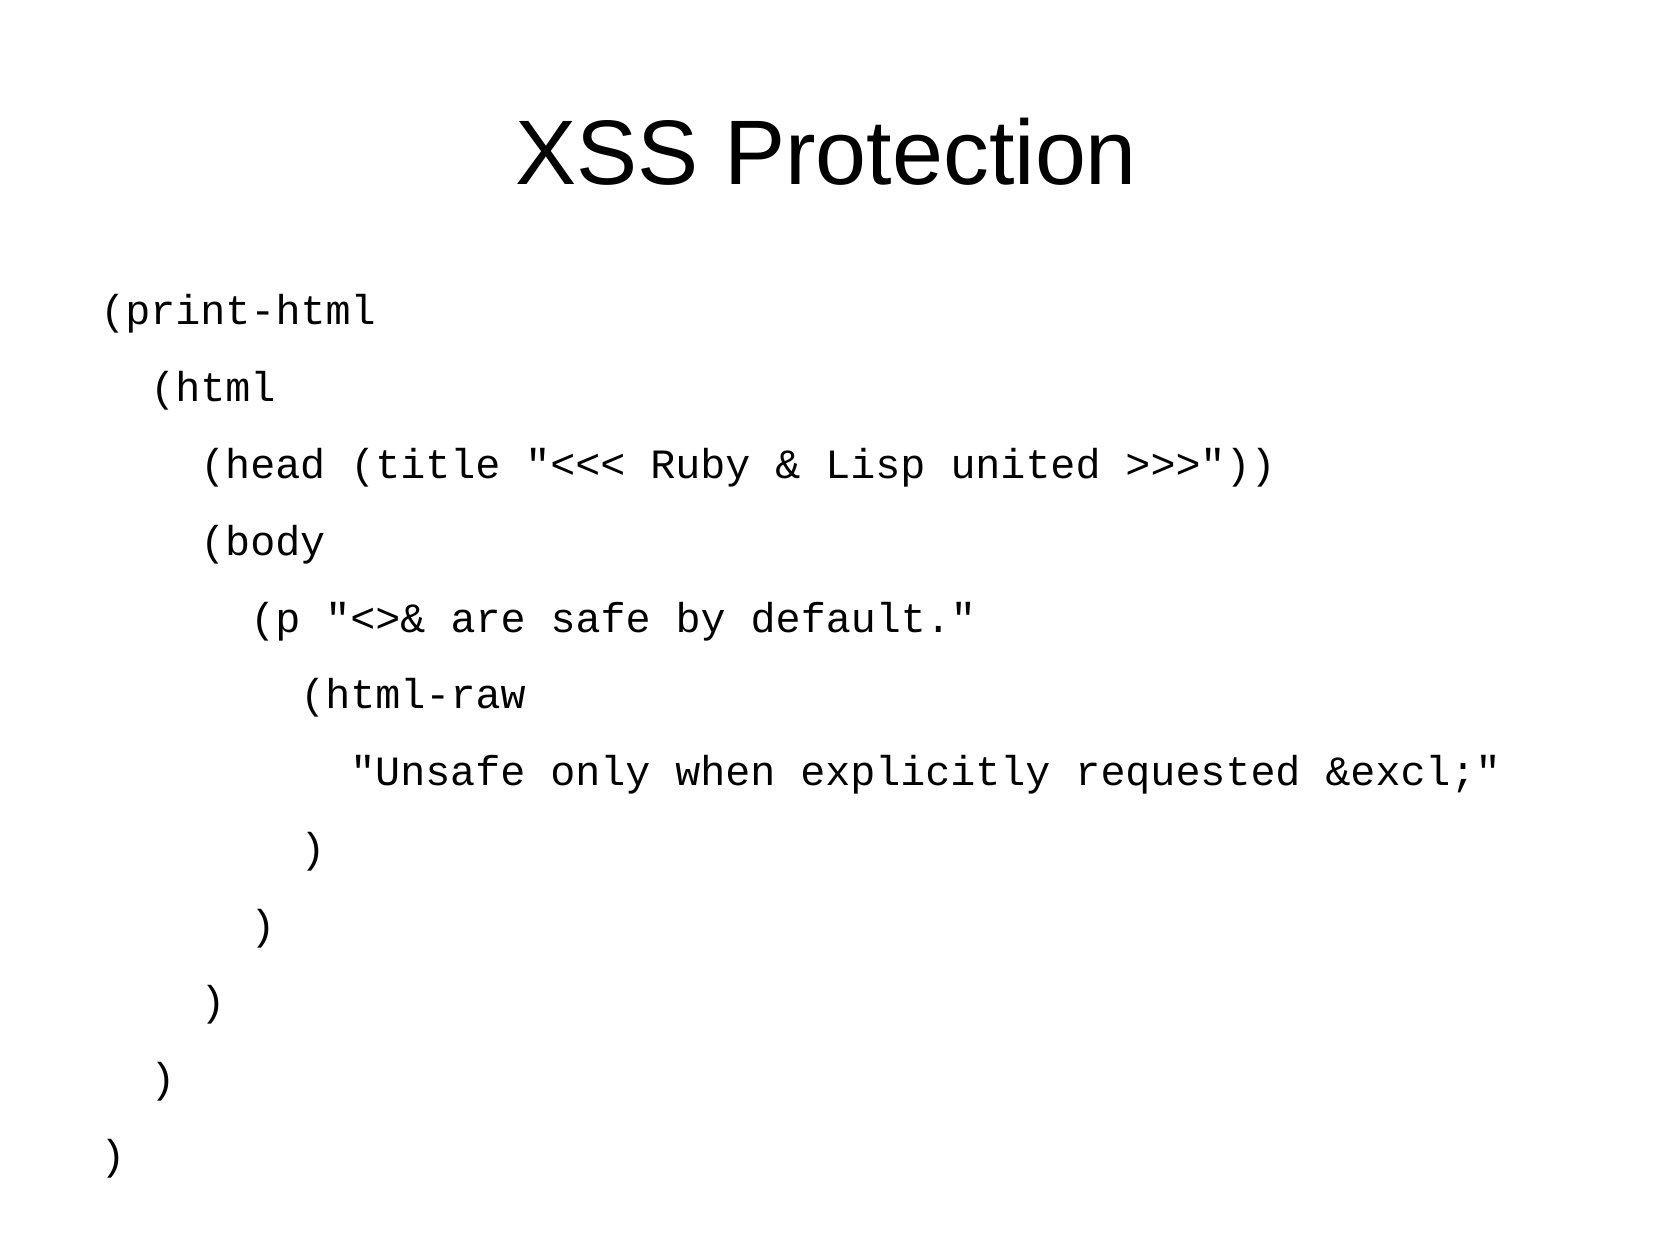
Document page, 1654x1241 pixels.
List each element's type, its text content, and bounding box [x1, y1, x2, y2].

title XSS Protection [82, 56, 1571, 250]
list (print-html (html (head (title "<<< Ruby & Lisp united >>>")) (body (p "<>& are safe by default." (html-raw "Unsafe only when explicitly requested &excl;" ) ) ) ) ) [82, 290, 1571, 1182]
